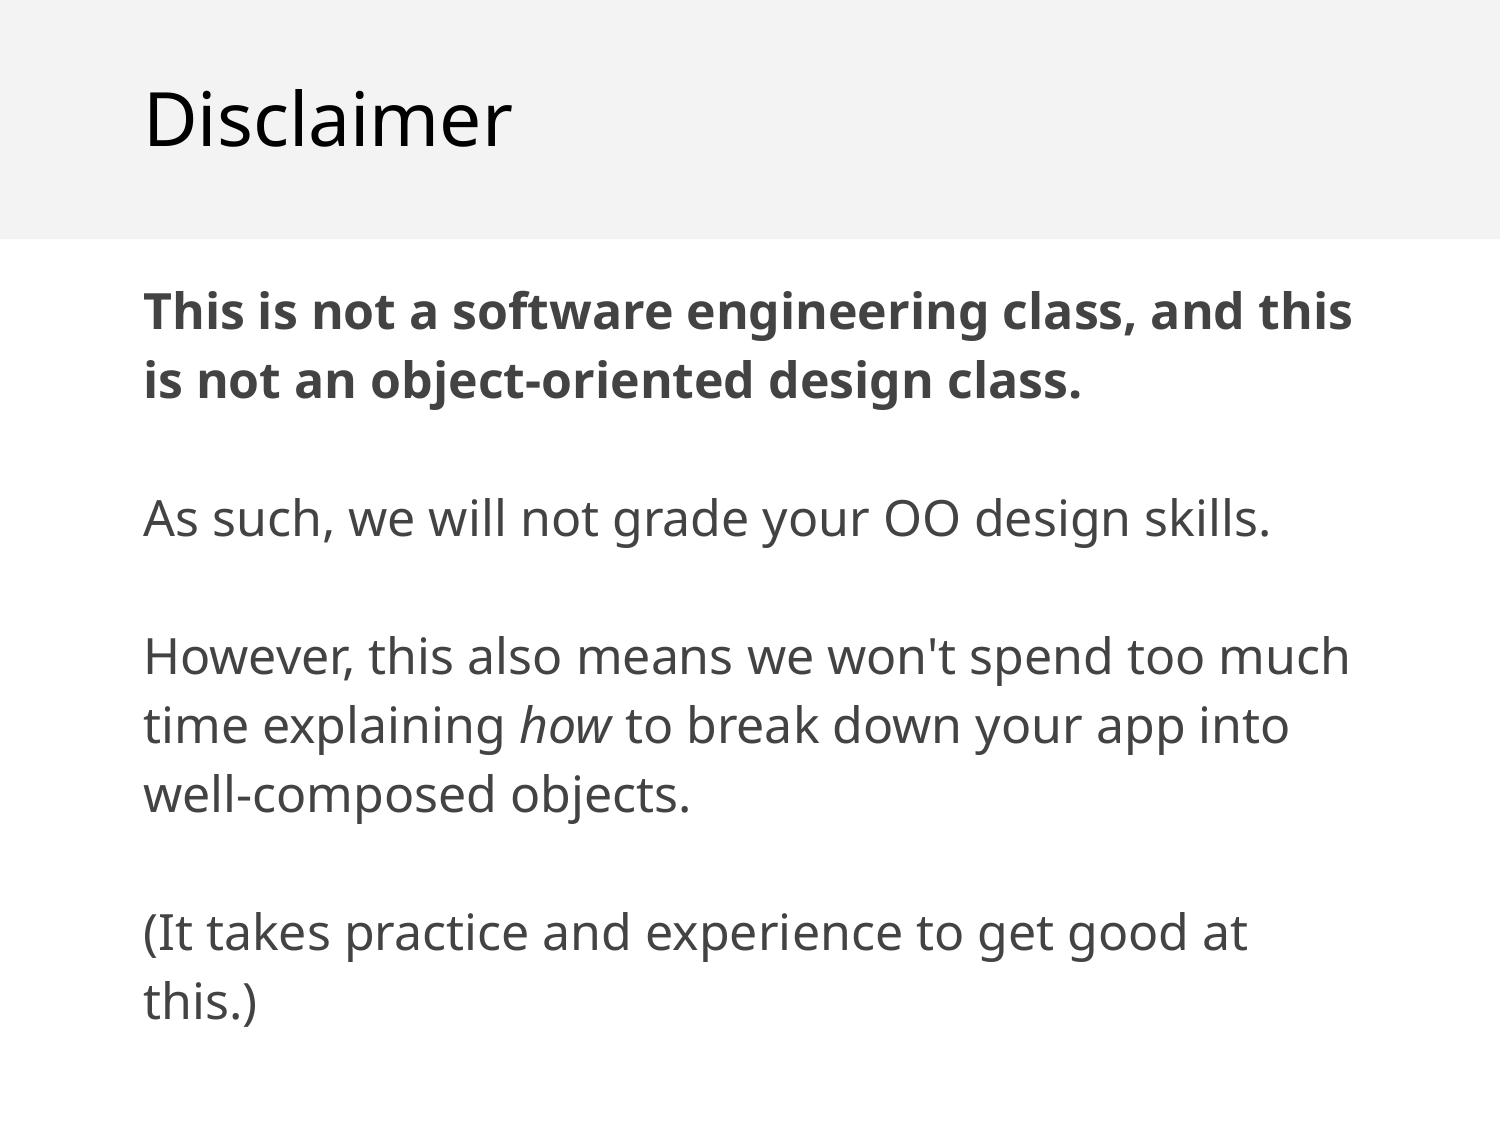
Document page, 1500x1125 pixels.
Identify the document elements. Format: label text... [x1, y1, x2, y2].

title Disclaimer [128, 56, 1372, 183]
list This is not a software engineering class, and this is not an object-oriented design class. As such, we will not grade your OO design skills. However, this also means we won't spend too much time explaining how to break down your app into well-composed objects. (It takes practice and experience to get good at this.) [128, 255, 1372, 1004]
